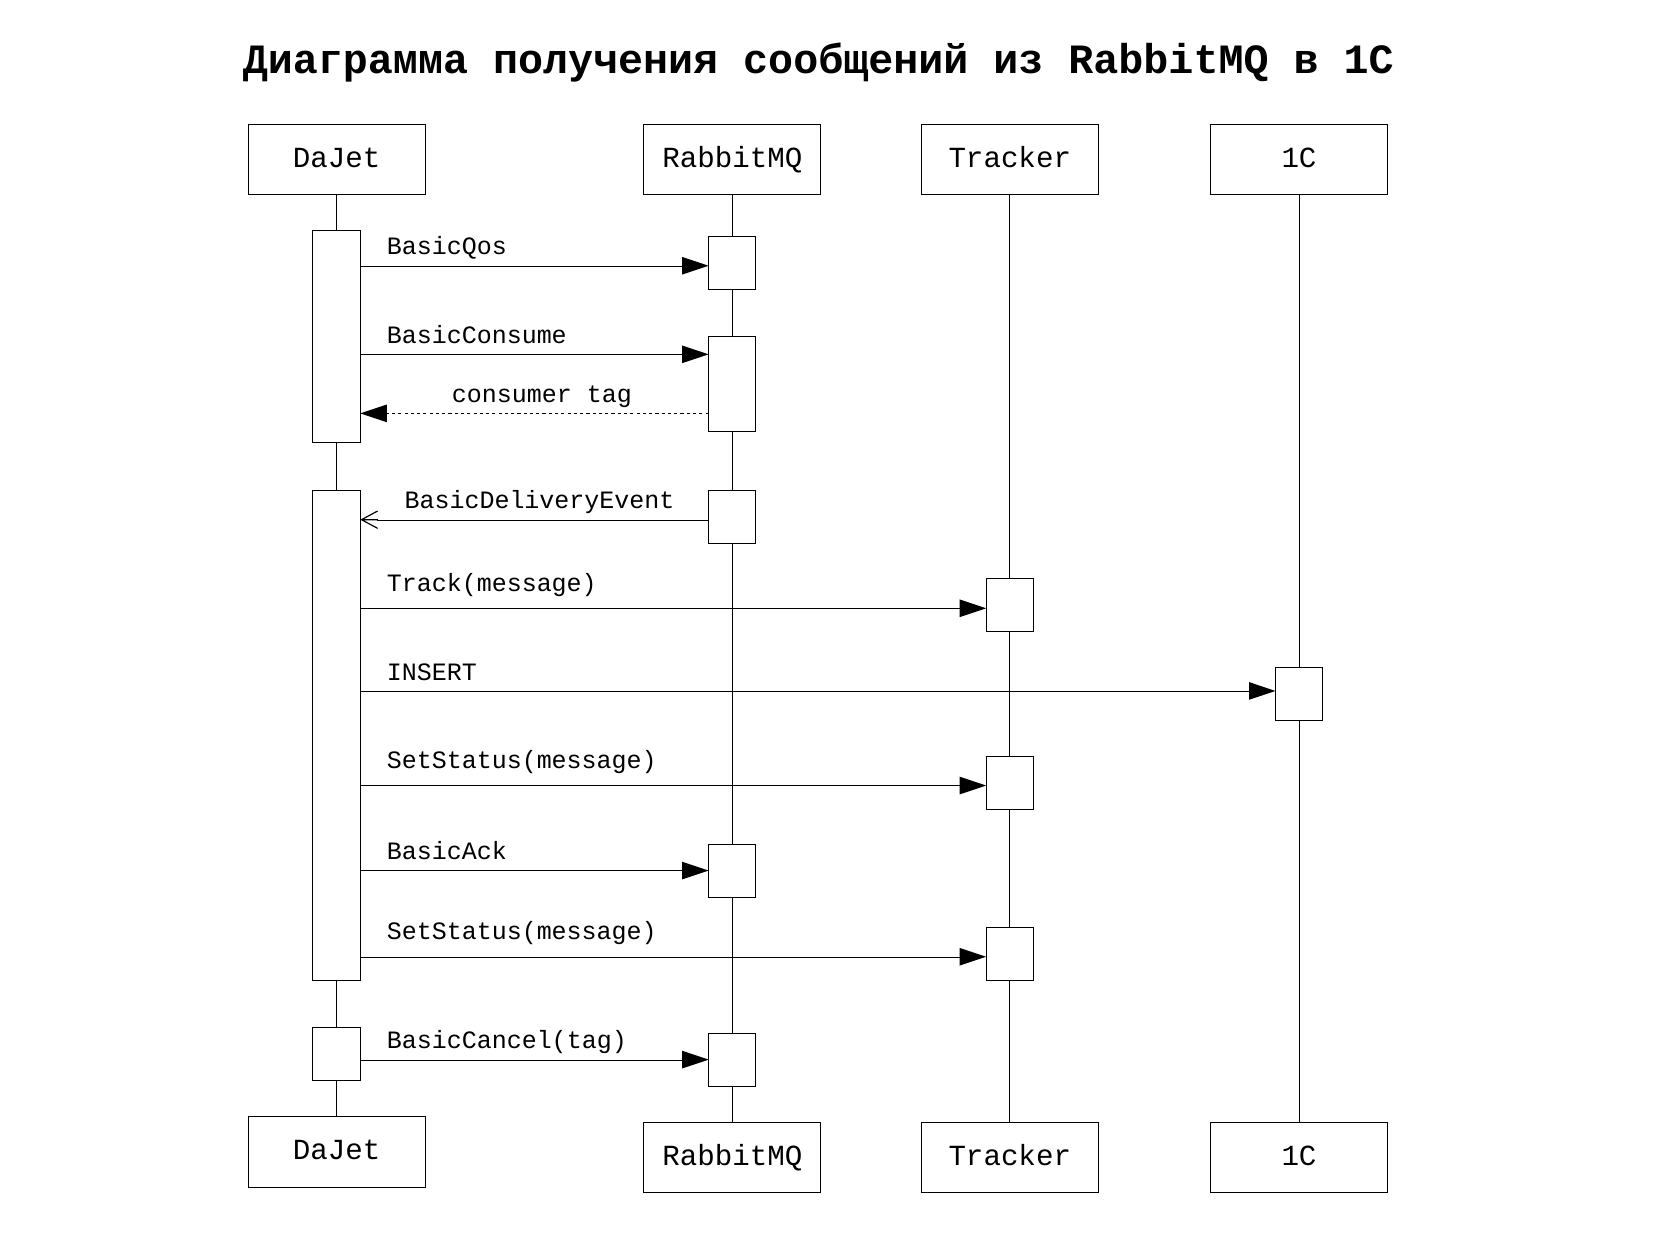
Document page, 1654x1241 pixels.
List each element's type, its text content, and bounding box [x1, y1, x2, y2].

text_box [312, 230, 361, 443]
text_box RabbitMQ [643, 1122, 821, 1193]
text_box [708, 336, 756, 432]
text_box [312, 490, 361, 981]
text_box DaJet [248, 124, 426, 195]
text_box [708, 490, 756, 544]
text_box [986, 927, 1034, 981]
text_box [986, 756, 1034, 810]
text_box [708, 1033, 756, 1087]
text_box BasicConsume [372, 355, 615, 359]
text_box BasicAck [372, 831, 615, 870]
text_box SetStatus(message) [372, 740, 732, 784]
text_box [986, 578, 1034, 632]
text_box BasicDeliveryEvent [389, 480, 690, 524]
text_box [1275, 667, 1323, 721]
text_box 1C [1210, 1122, 1388, 1193]
text_box Tracker [921, 124, 1099, 195]
text_box 1C [1210, 124, 1388, 195]
text_box [708, 236, 756, 290]
text_box DaJet [248, 1116, 426, 1188]
text_box BasicCancel(tag) [372, 1020, 642, 1060]
text_box Tracker [921, 1122, 1099, 1193]
text_box BasicConsume [372, 315, 615, 354]
text_box [708, 844, 756, 898]
text_box consumer tag [437, 374, 650, 418]
text_box INSERT [372, 652, 627, 696]
text_box BasicQos [372, 226, 612, 270]
text_box SetStatus(message) [372, 911, 732, 955]
text_box Track(message) [372, 563, 732, 607]
text_box BasicAck [372, 871, 615, 875]
text_box RabbitMQ [643, 124, 821, 195]
text_box [312, 1027, 361, 1081]
text_box Диаграмма получения сообщений из RabbitMQ в 1С [228, 31, 1408, 94]
